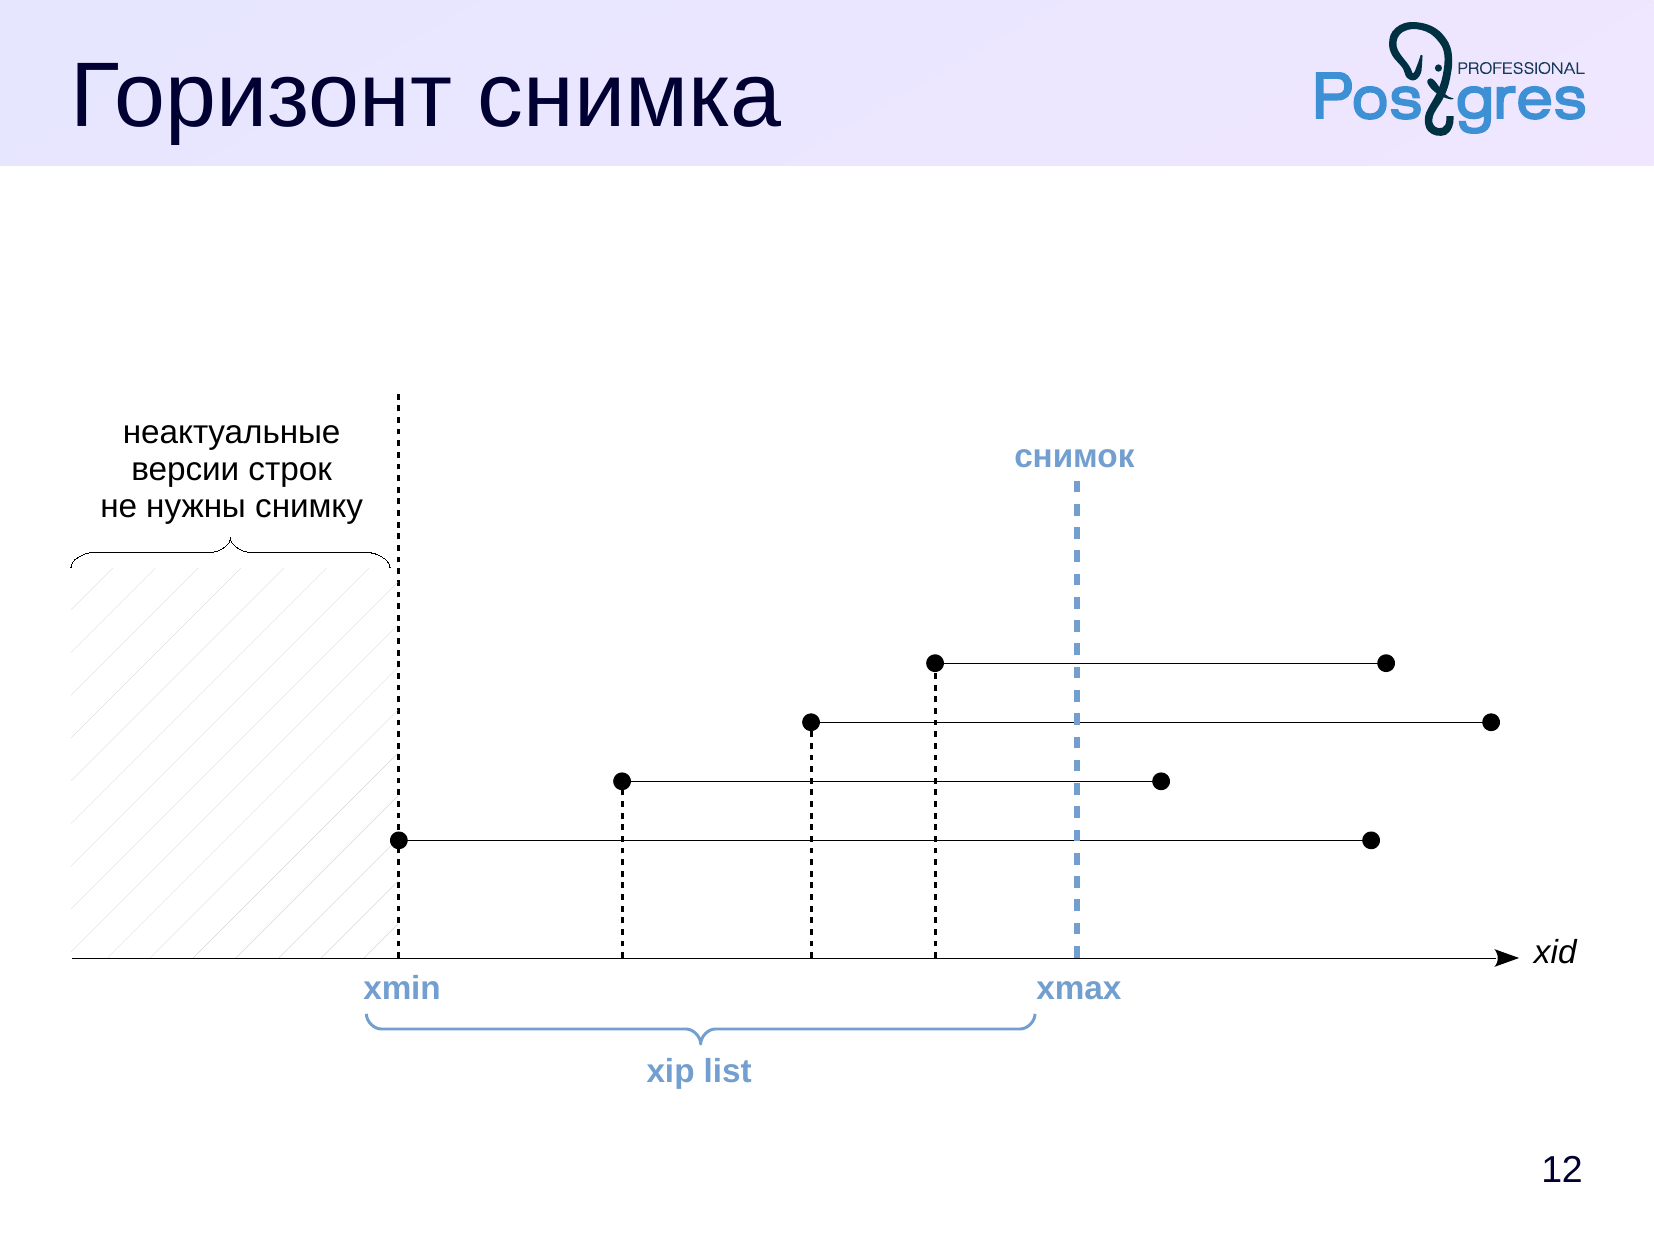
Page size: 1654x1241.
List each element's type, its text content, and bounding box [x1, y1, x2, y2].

text_box xid [1519, 926, 1592, 979]
text_box [70, 567, 399, 958]
text_box xmax [1021, 962, 1137, 1015]
text_box снимок [999, 429, 1150, 482]
list [70, 283, 1583, 1141]
text_box неактуальные версии строк не нужны снимку [85, 405, 379, 532]
text_box xmin [348, 962, 456, 1015]
text_box xip list [631, 1044, 767, 1098]
title Горизонт снимка [70, 43, 1241, 147]
